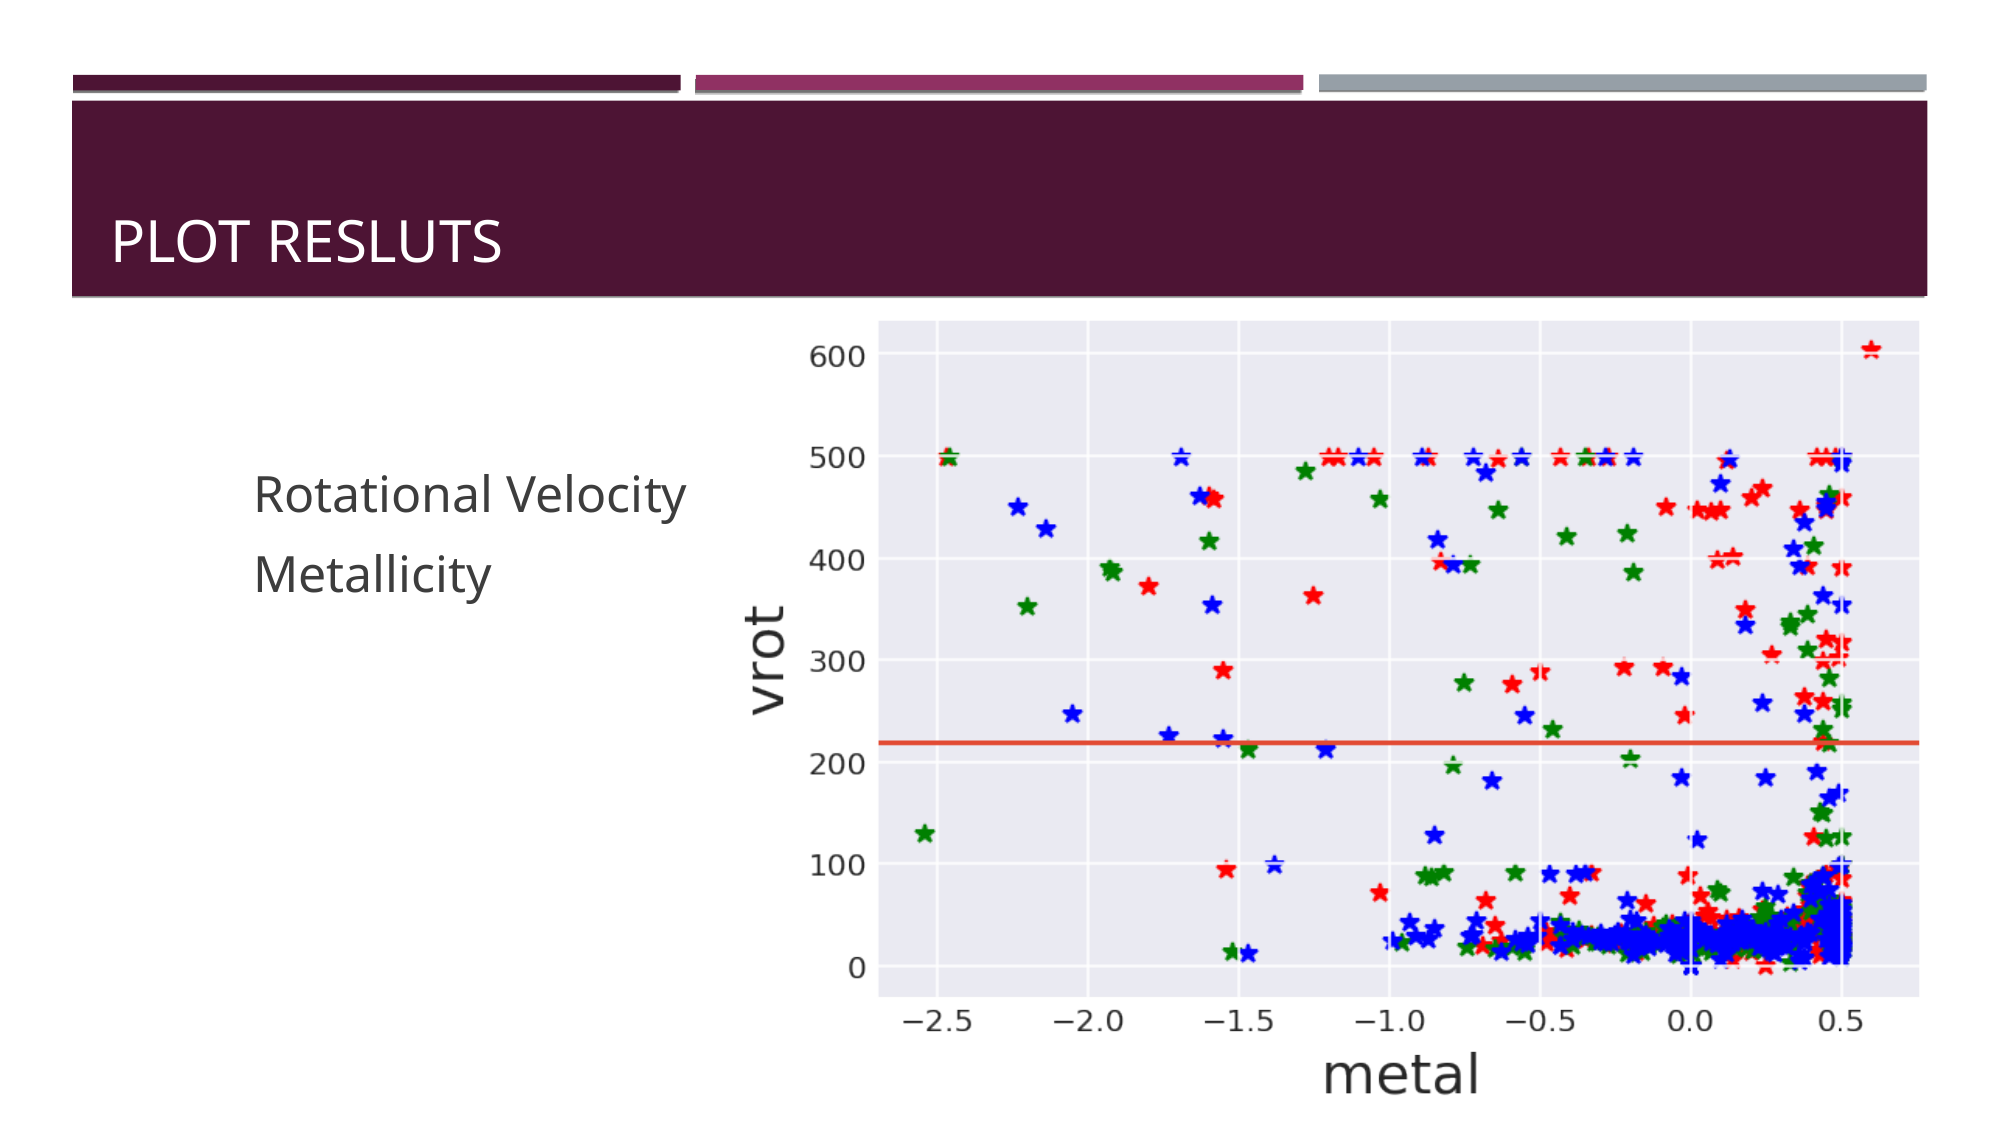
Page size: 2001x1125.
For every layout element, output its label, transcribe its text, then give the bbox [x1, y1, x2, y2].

picture [720, 299, 1940, 1125]
list Rotational Velocity Metallicity [238, 318, 720, 1008]
title Plot RESLUTS [95, 115, 1905, 282]
